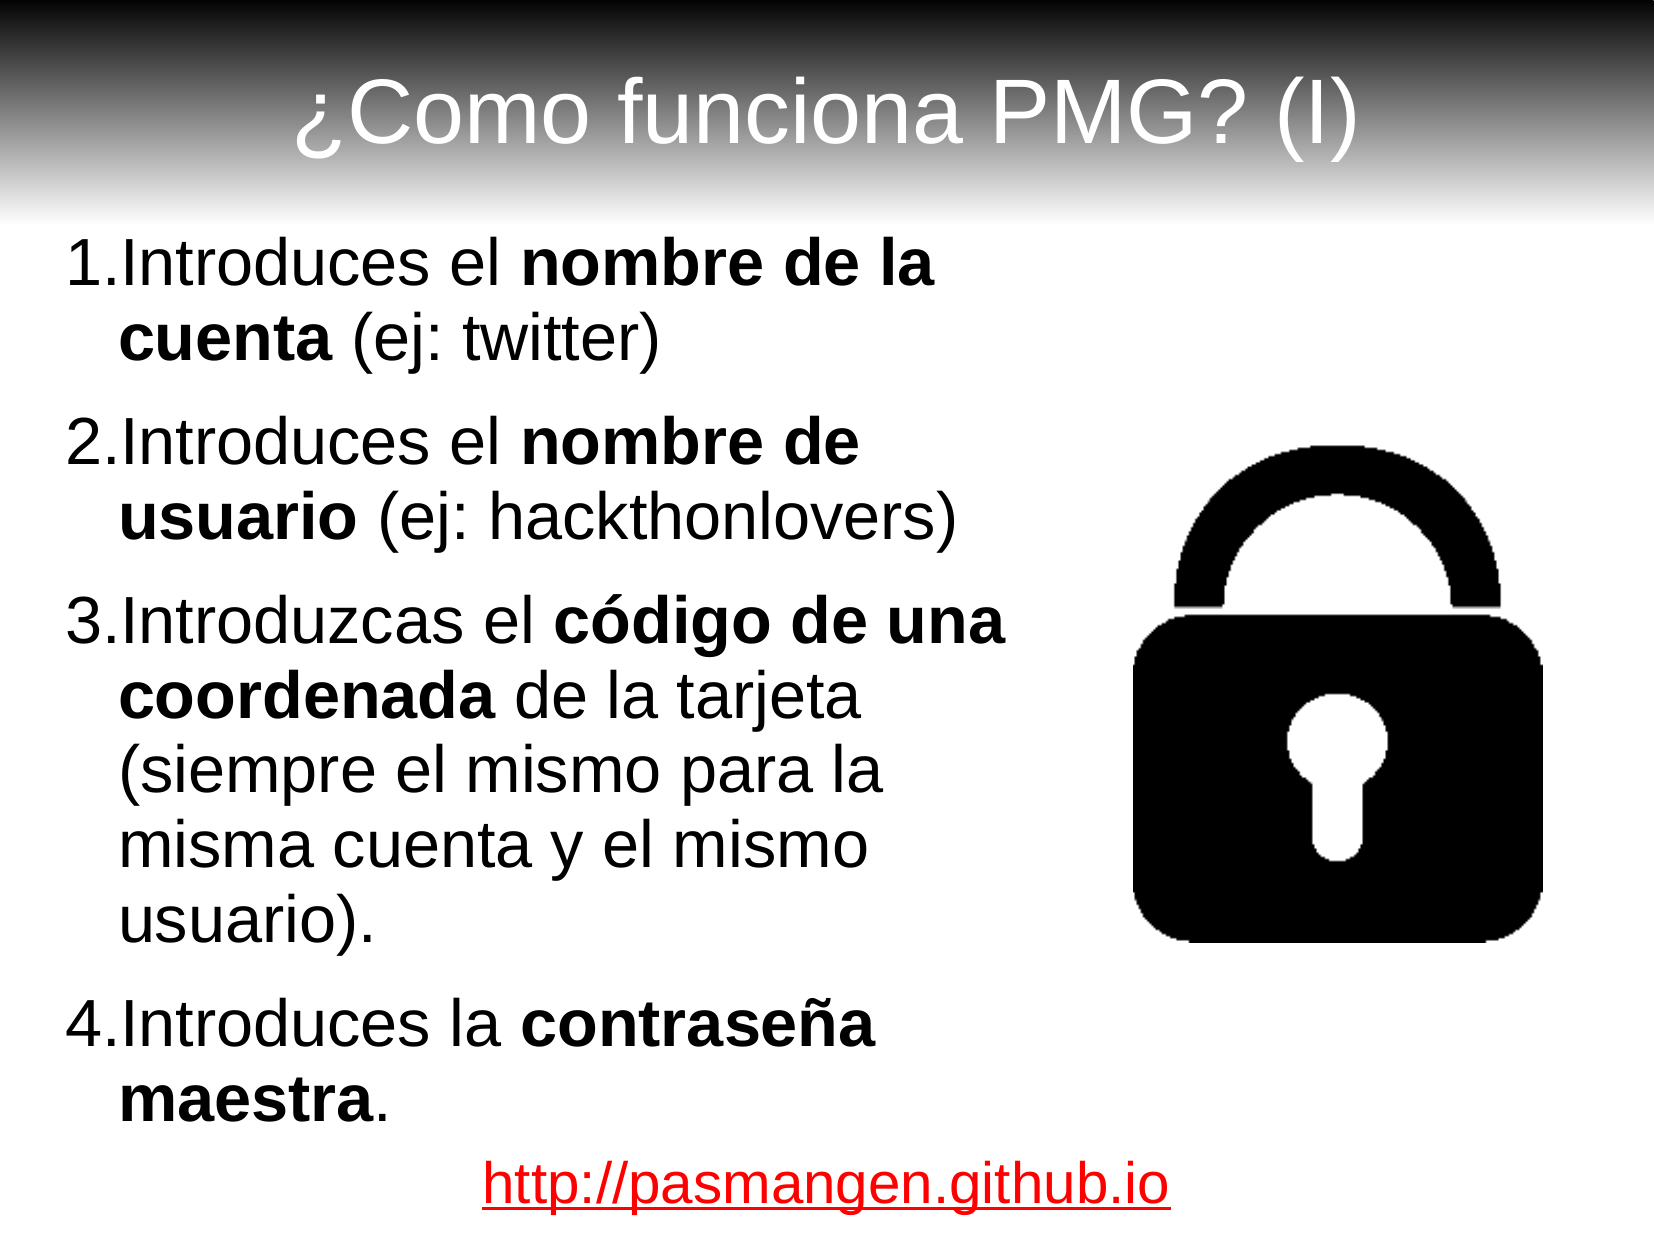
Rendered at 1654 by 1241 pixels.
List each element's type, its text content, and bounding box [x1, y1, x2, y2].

list Introduces el nombre de la cuenta (ej: twitter) Introduces el nombre de usuario (ej: hackthonlovers) Introduzcas el código de una coordenada de la tarjeta (siempre el mismo para la misma cuenta y el mismo usuario). Introduces la contraseña maestra. [47, 70, 1016, 1143]
title ¿Como funciona PMG? (I) [0, 0, 1654, 225]
text_box http://pasmangen.github.io [0, 1143, 1654, 1241]
picture [1133, 440, 1543, 943]
